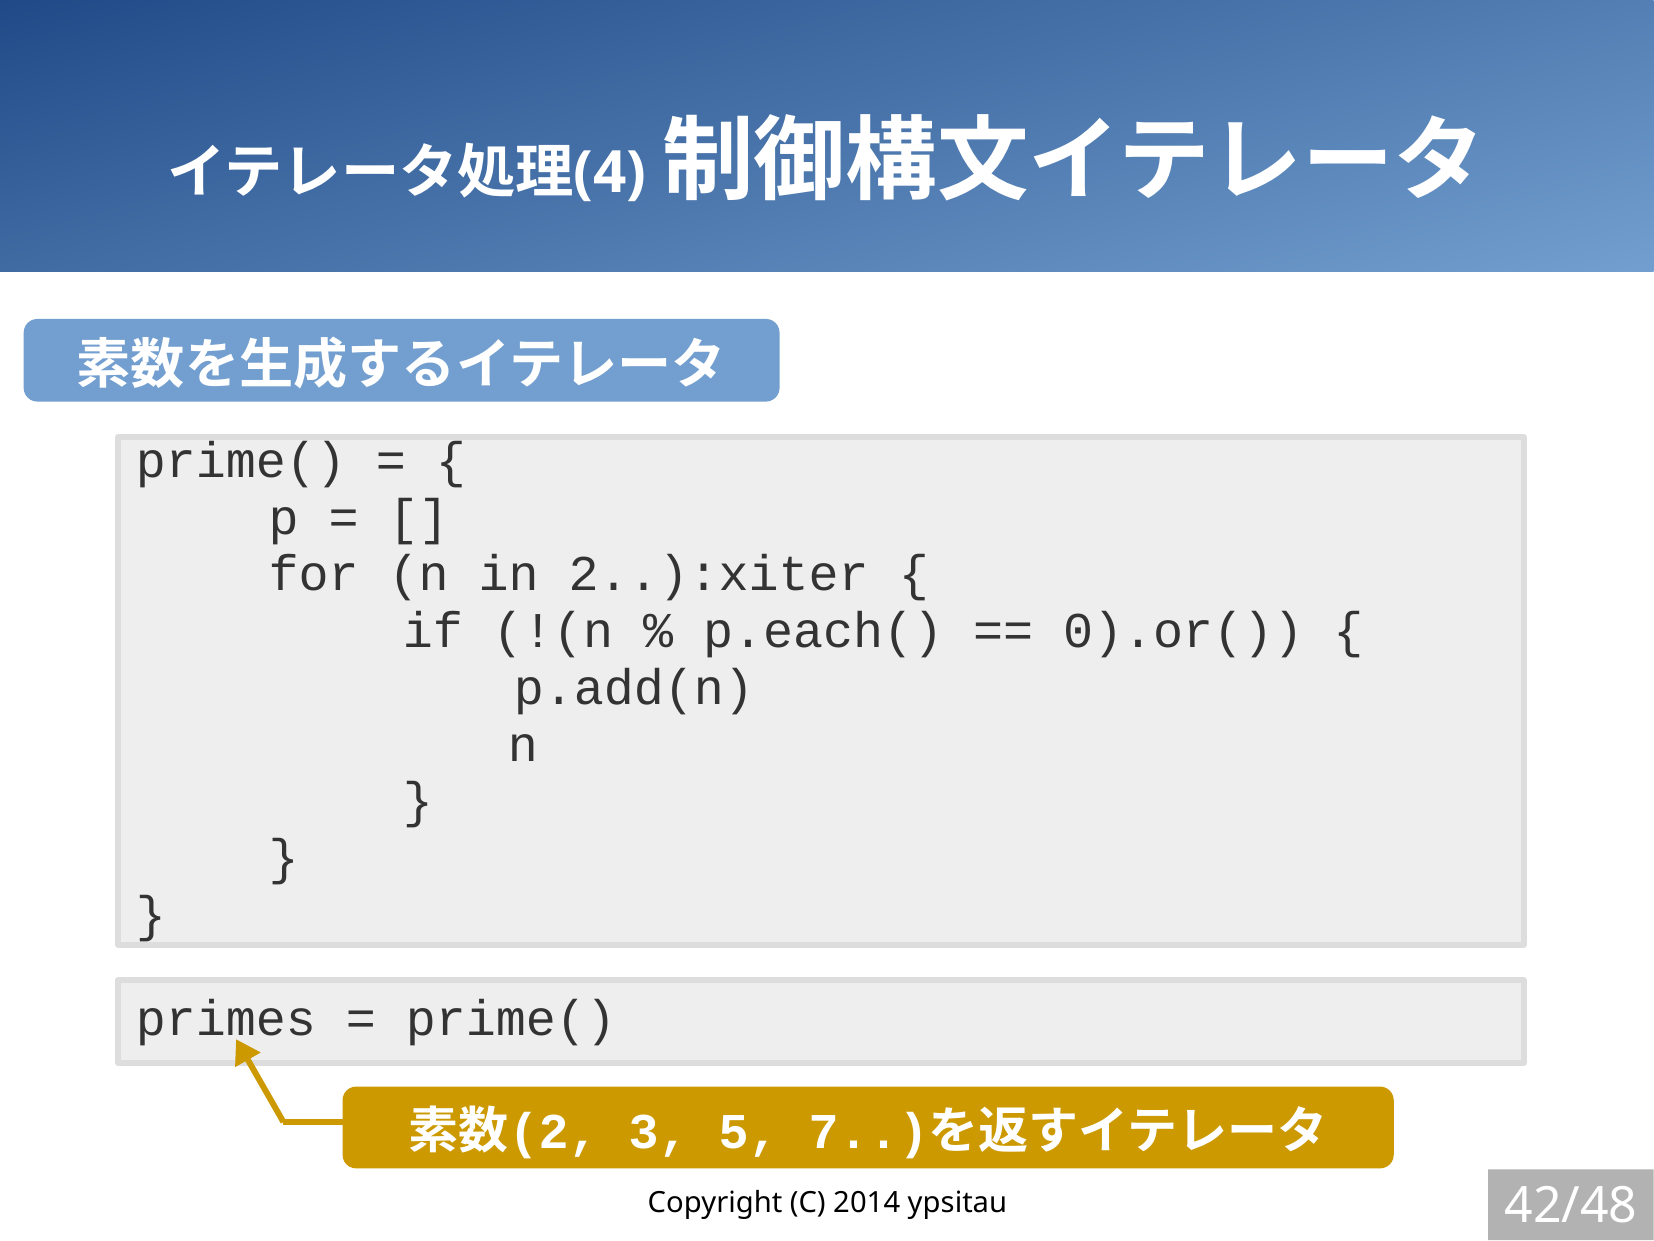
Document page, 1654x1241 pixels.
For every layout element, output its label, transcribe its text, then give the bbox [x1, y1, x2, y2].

text_box primes = prime() [118, 980, 1524, 1063]
text_box 素数を生成するイテレータ [23, 318, 780, 402]
text_box prime() = { p = [] for (n in 2..):xiter { if (!(n % p.each() == 0).or()) { p.add(n) n } } } [118, 437, 1524, 945]
text_box 素数(2, 3, 5, 7..)を返すイテレータ [342, 1086, 1394, 1169]
title イテレータ処理(4) 制御構文イテレータ [82, 49, 1571, 257]
